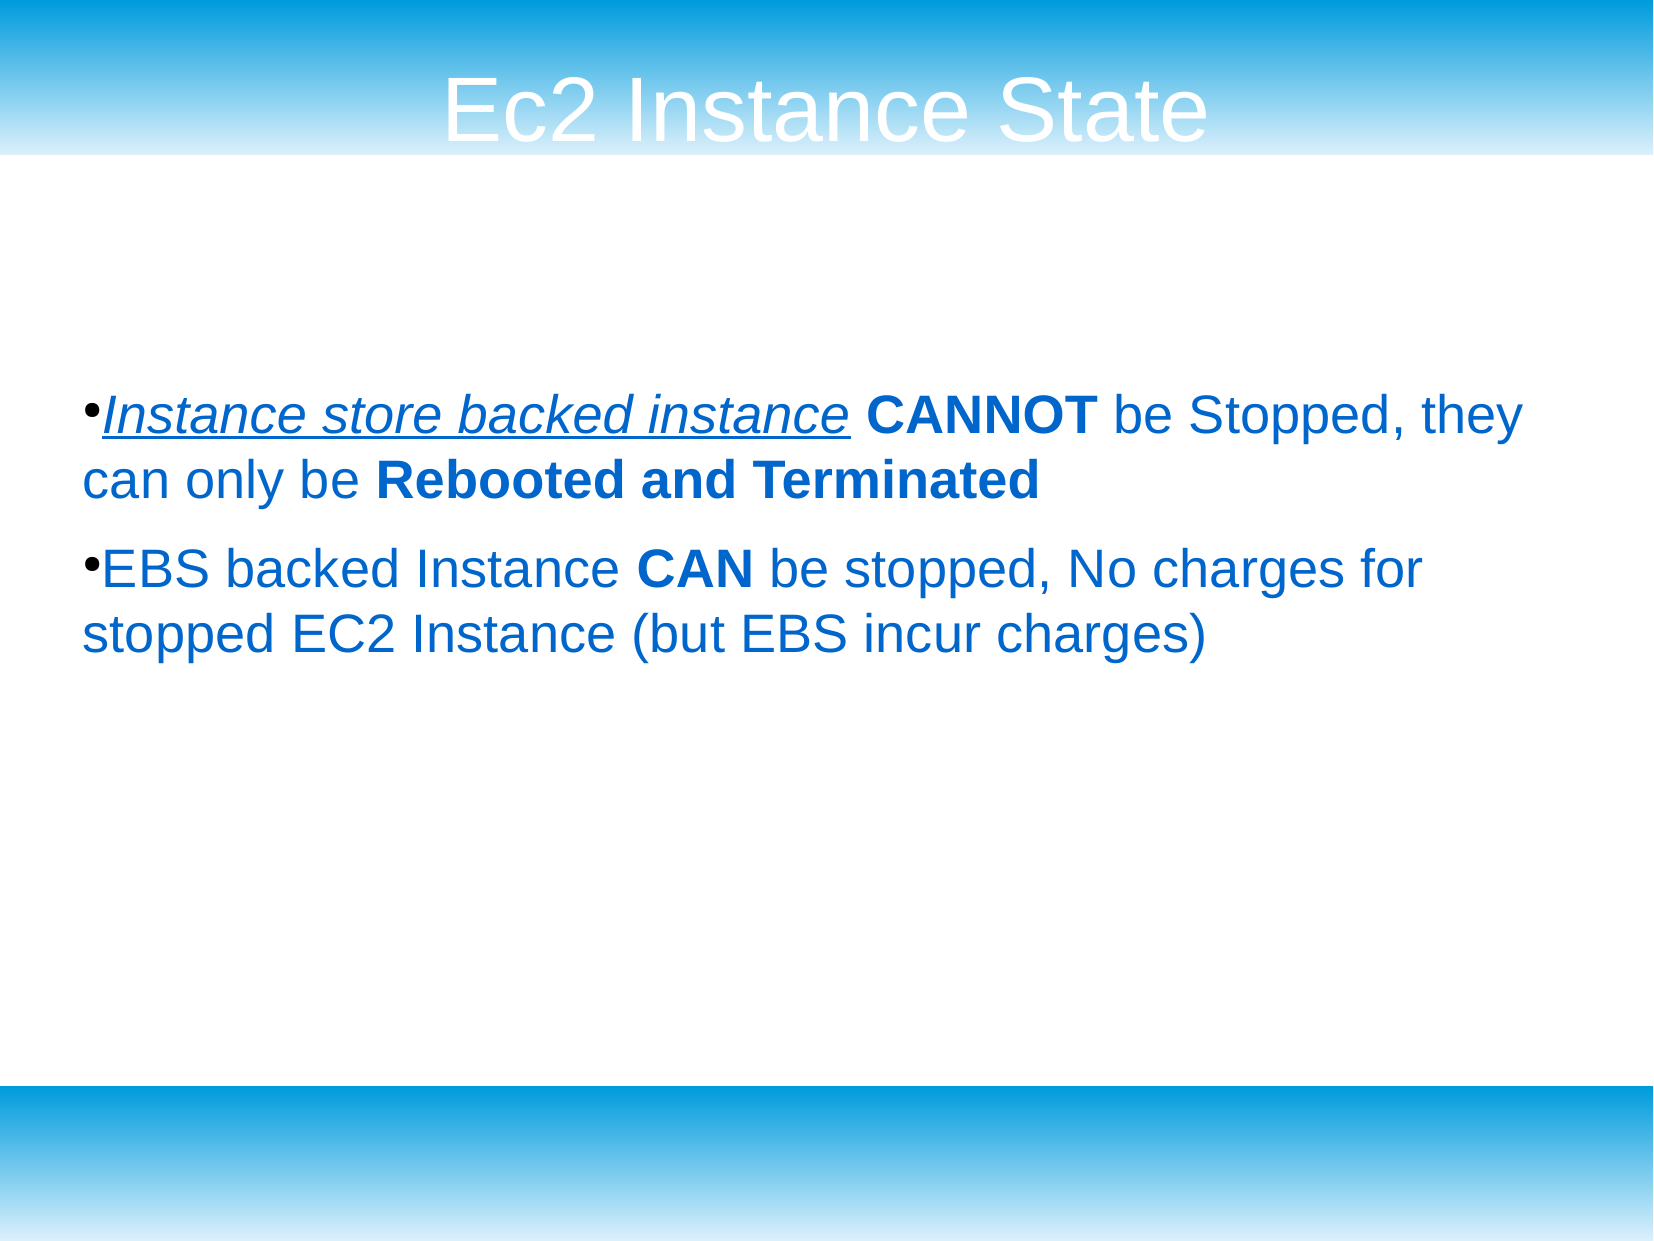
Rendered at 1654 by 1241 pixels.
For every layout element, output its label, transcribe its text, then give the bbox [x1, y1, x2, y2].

list Instance store backed instance CANNOT be Stopped, they can only be Rebooted and Terminated EBS backed Instance CAN be stopped, No charges for stopped EC2 Instance (but EBS incur charges) [82, 290, 1571, 1010]
title Ec2 Instance State [82, 49, 1571, 155]
